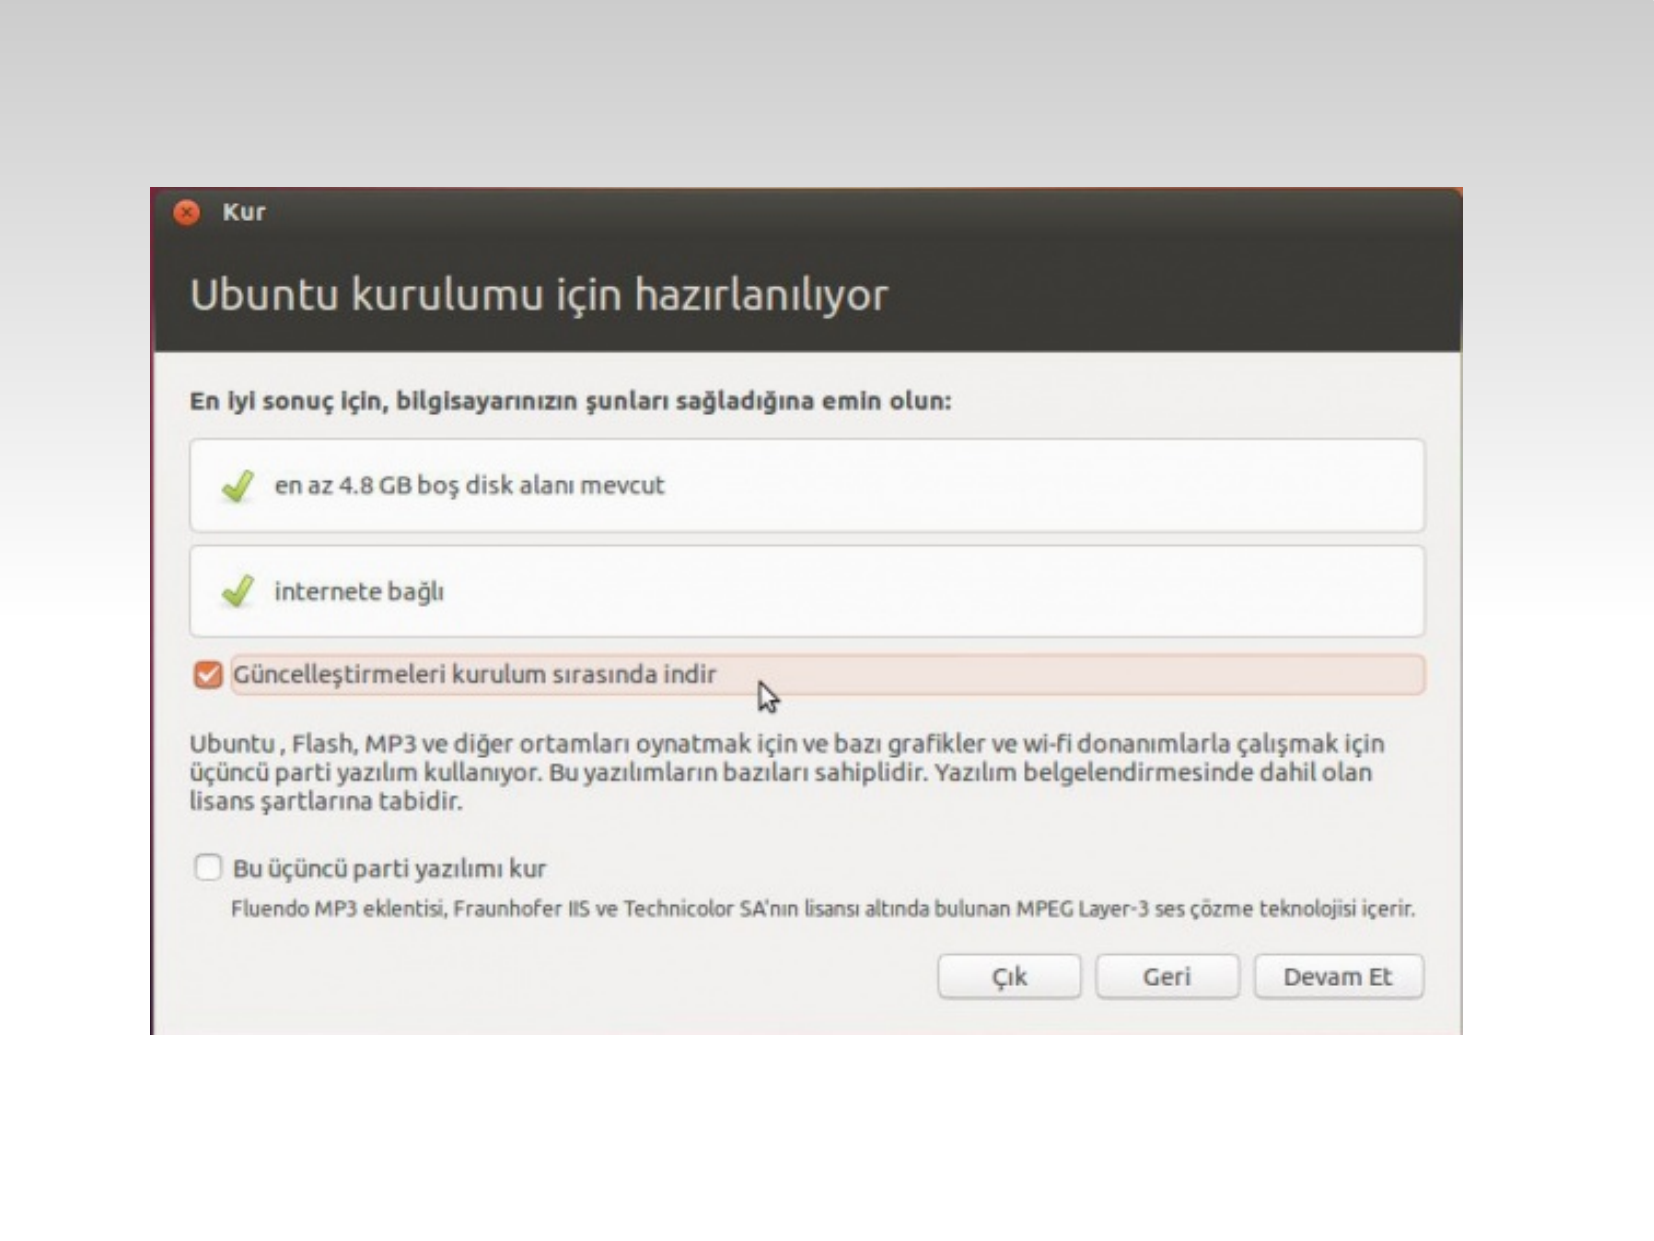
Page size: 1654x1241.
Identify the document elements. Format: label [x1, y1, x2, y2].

picture [150, 187, 1463, 1035]
